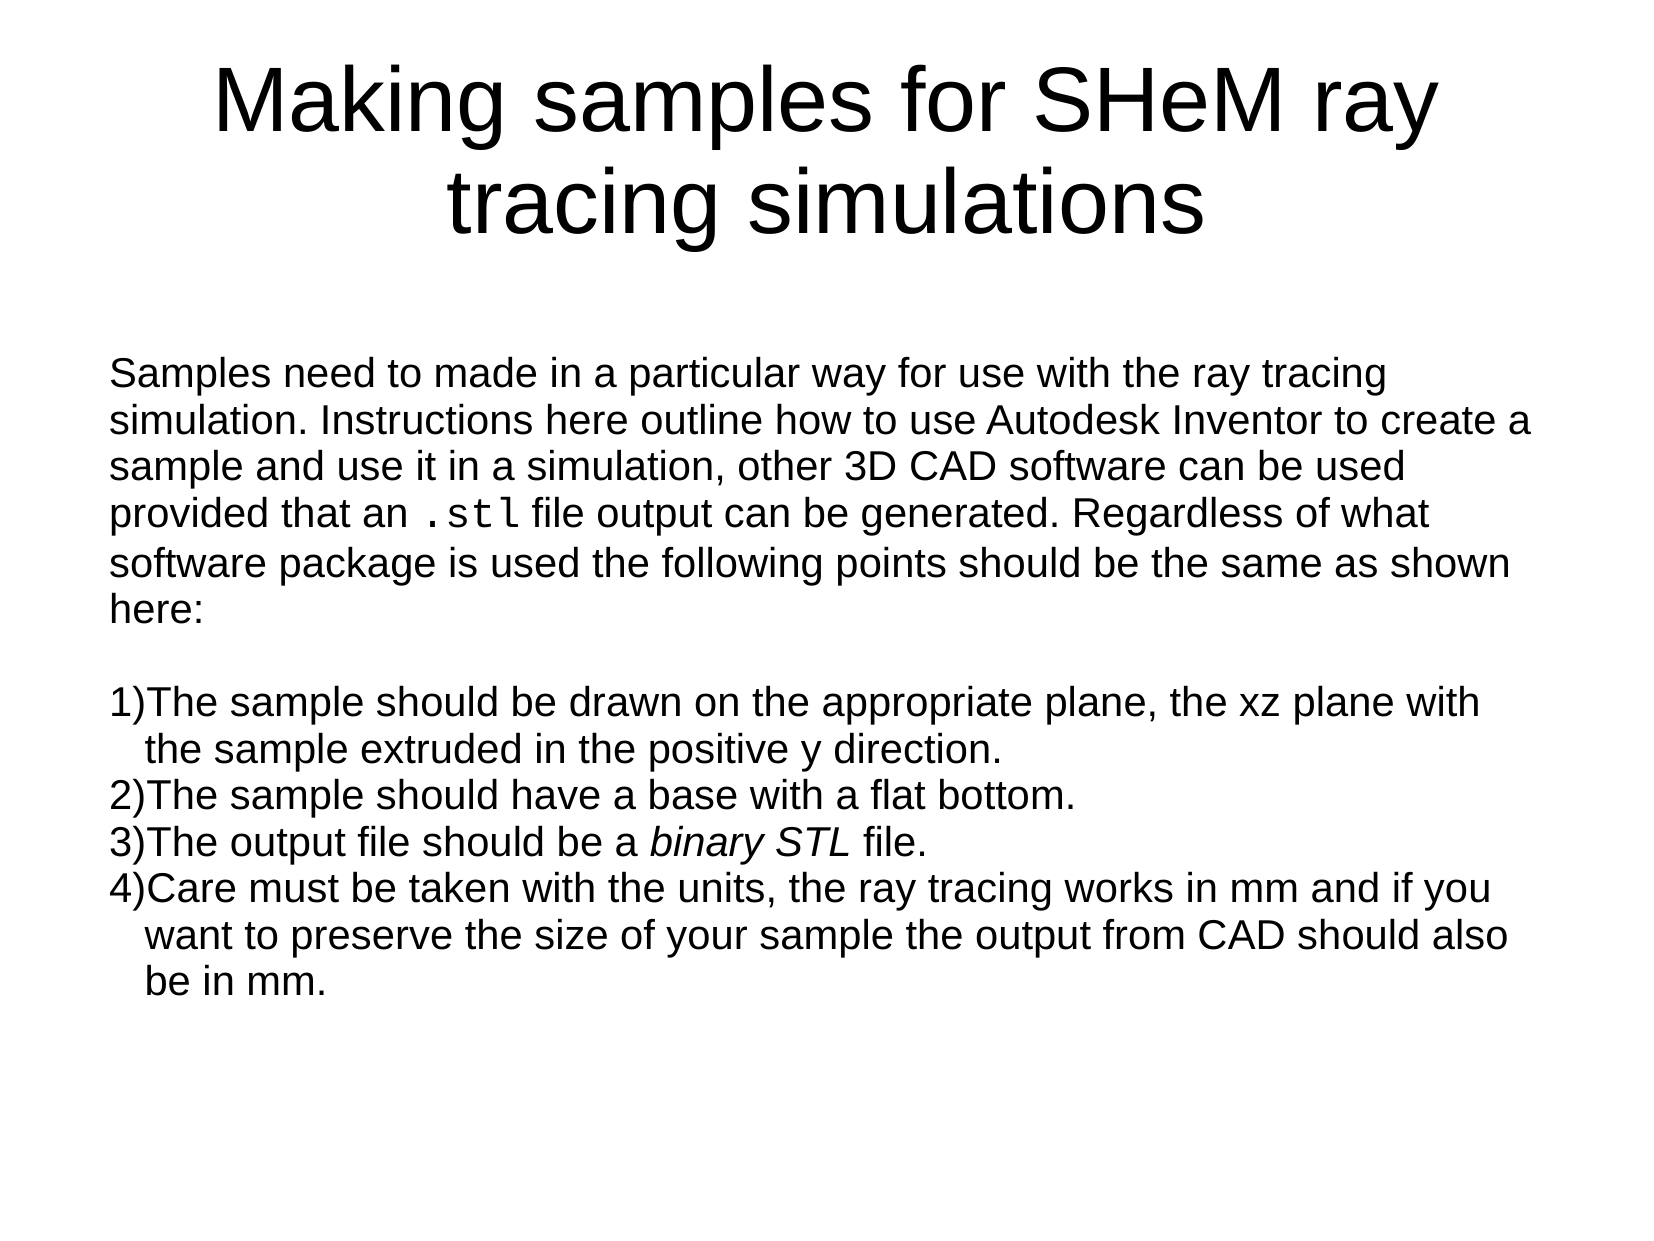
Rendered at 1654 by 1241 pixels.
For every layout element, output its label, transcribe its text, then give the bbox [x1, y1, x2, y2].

title Making samples for SHeM ray tracing simulations [82, 47, 1571, 255]
text_box Samples need to made in a particular way for use with the ray tracing simulation. Instructions here outline how to use Autodesk Inventor to create a sample and use it in a simulation, other 3D CAD software can be used provided that an .stl file output can be generated. Regardless of what software package is used the following points should be the same as shown here: The sample should be drawn on the appropriate plane, the xz plane with the sample extruded in the positive y direction. The sample should have a base with a flat bottom. The output file should be a binary STL file. Care must be taken with the units, the ray tracing works in mm and if you want to preserve the size of your sample the output from CAD should also be in mm. [94, 342, 1548, 1039]
